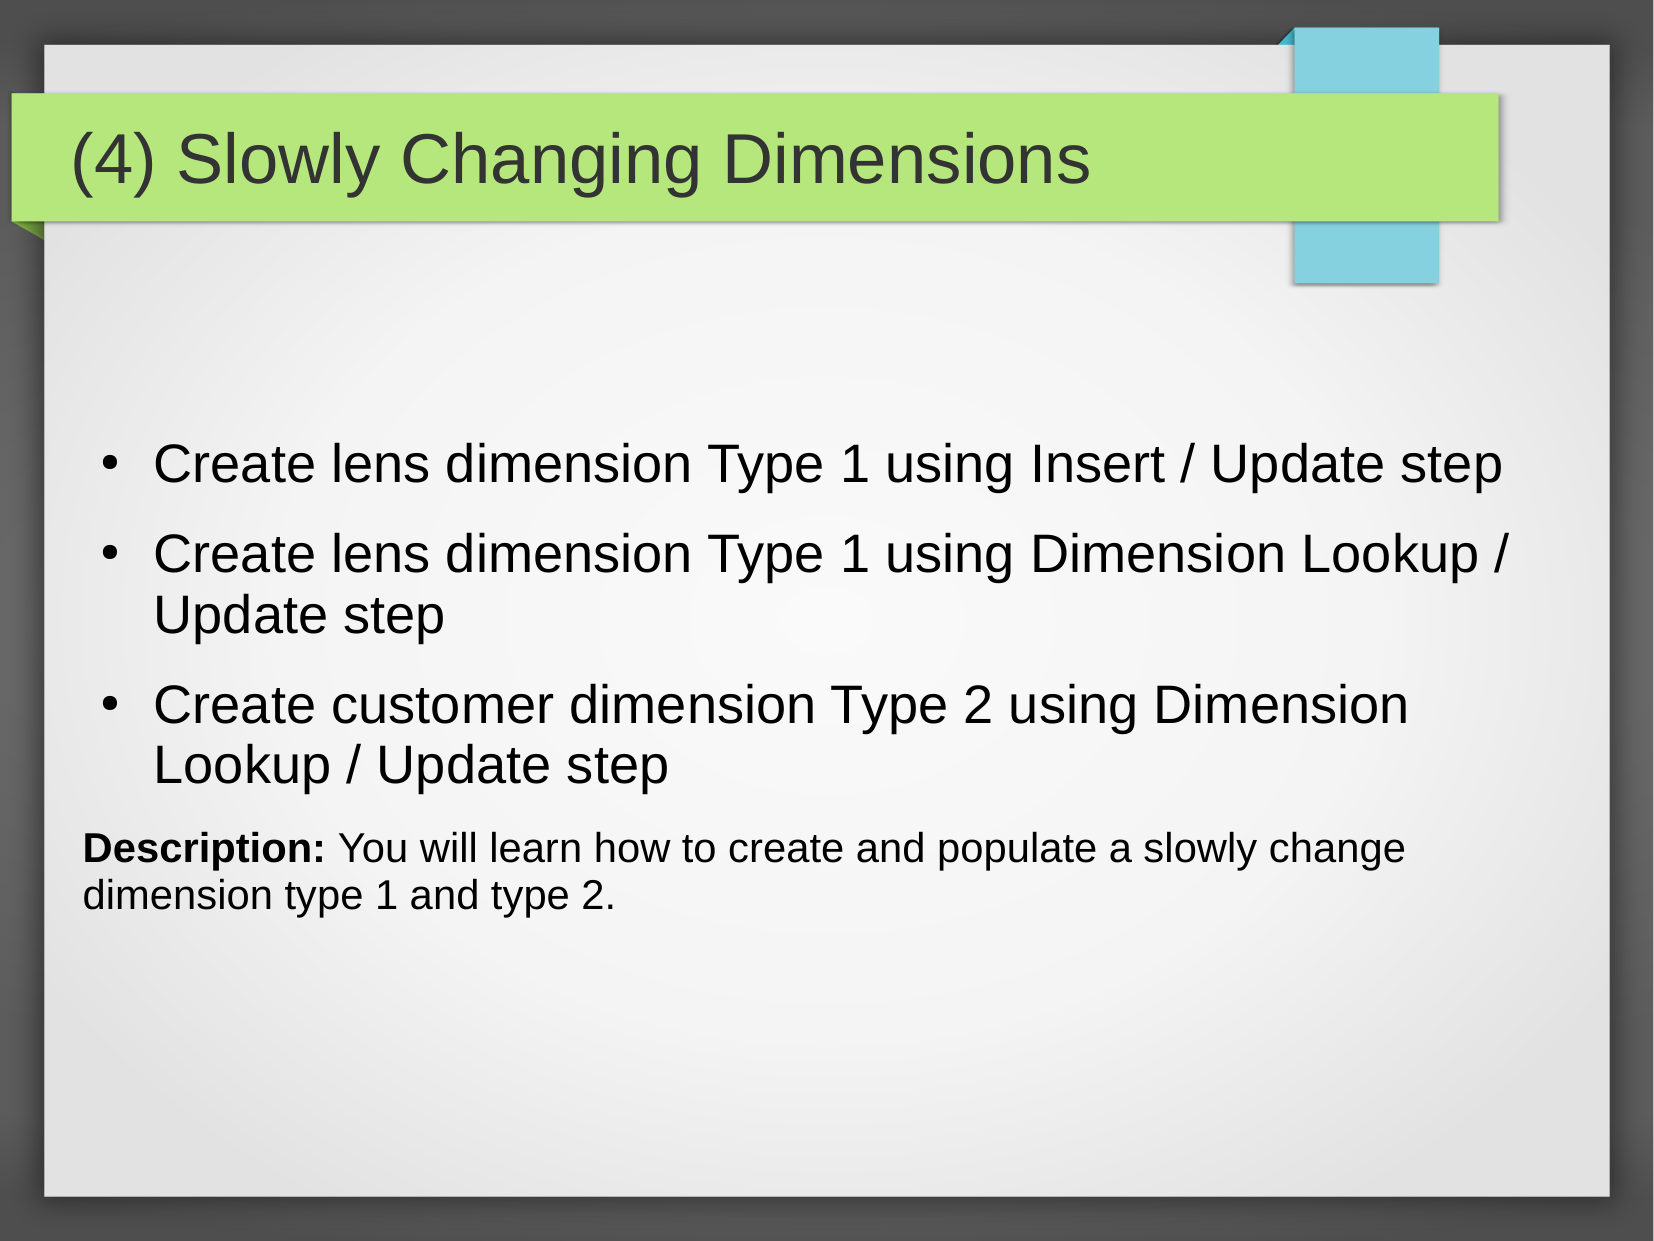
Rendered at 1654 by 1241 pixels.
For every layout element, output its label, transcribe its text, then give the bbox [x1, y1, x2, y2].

list Create lens dimension Type 1 using Insert / Update step Create lens dimension Type 1 using Dimension Lookup / Update step Create customer dimension Type 2 using Dimension Lookup / Update step Description: You will learn how to create and populate a slowly change dimension type 1 and type 2. [82, 343, 1538, 1063]
picture [0, 0, 1654, 1241]
title (4) Slowly Changing Dimensions [70, 106, 1229, 213]
